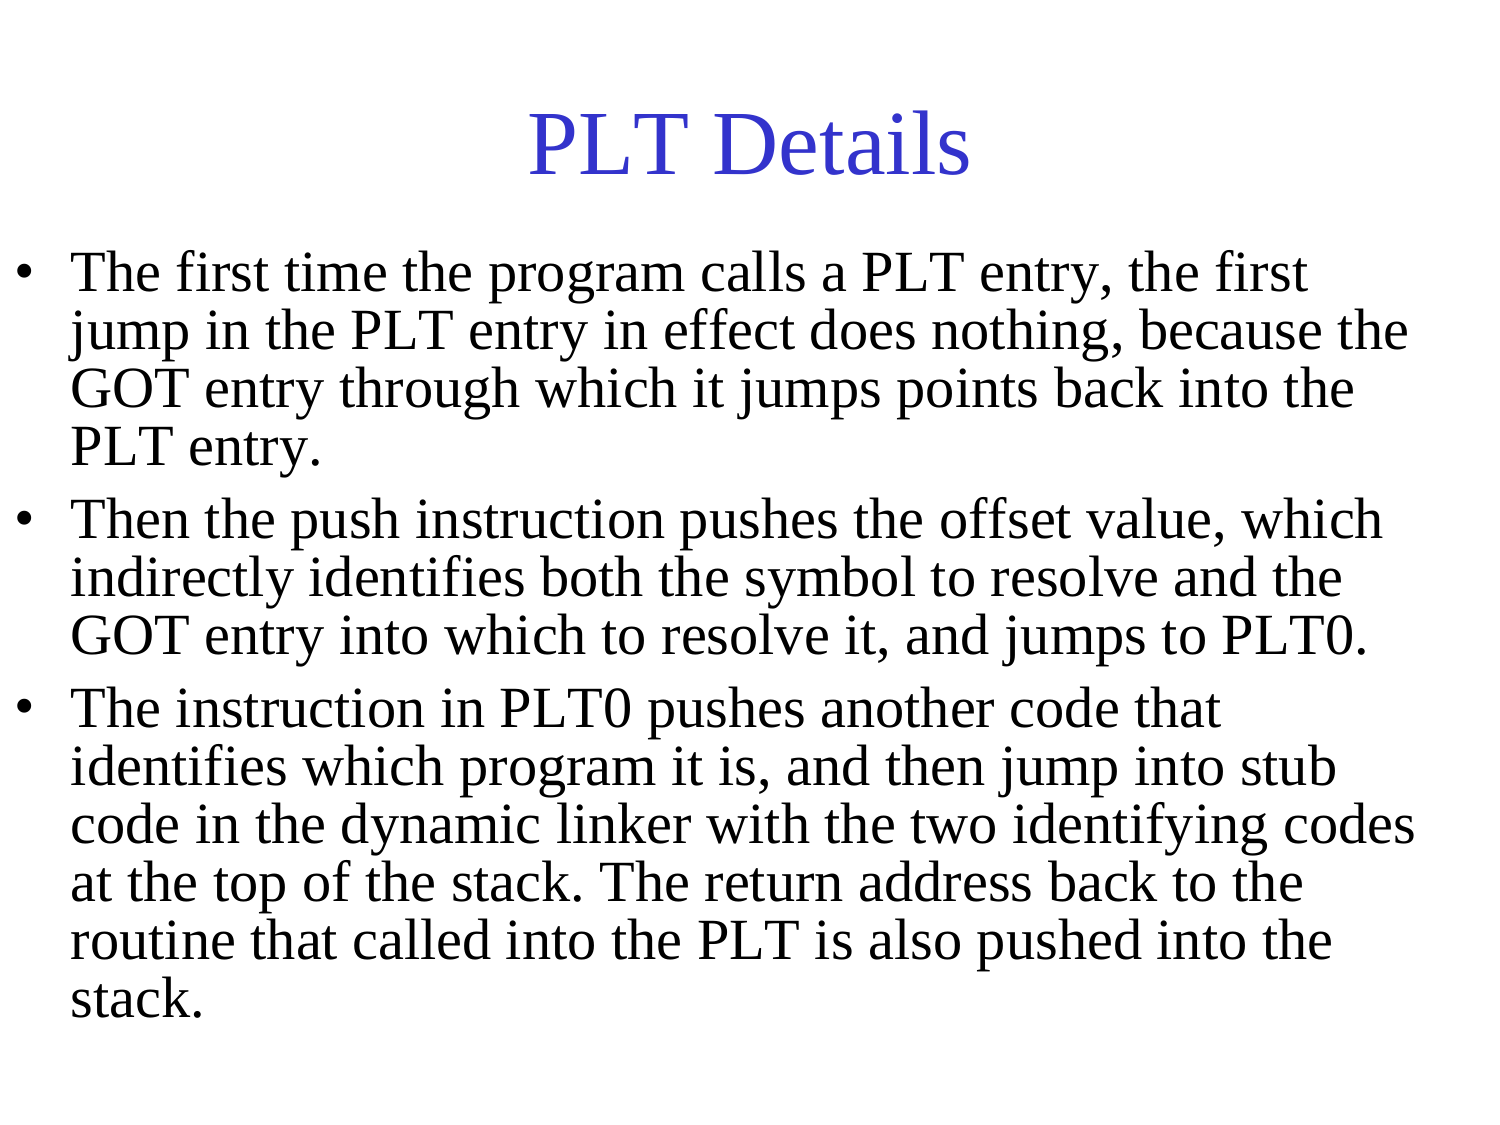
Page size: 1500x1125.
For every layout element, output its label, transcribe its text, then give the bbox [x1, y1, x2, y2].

list The first time the program calls a PLT entry, the first jump in the PLT entry in effect does nothing, because the GOT entry through which it jumps points back into the PLT entry. Then the push instruction pushes the offset value, which indirectly identifies both the symbol to resolve and the GOT entry into which to resolve it, and jumps to PLT0. The instruction in PLT0 pushes another code that identifies which program it is, and then jump into stub code in the dynamic linker with the two identifying codes at the top of the stack. The return address back to the routine that called into the PLT is also pushed into the stack. [0, 237, 1450, 1125]
title PLT Details [112, 49, 1388, 237]
